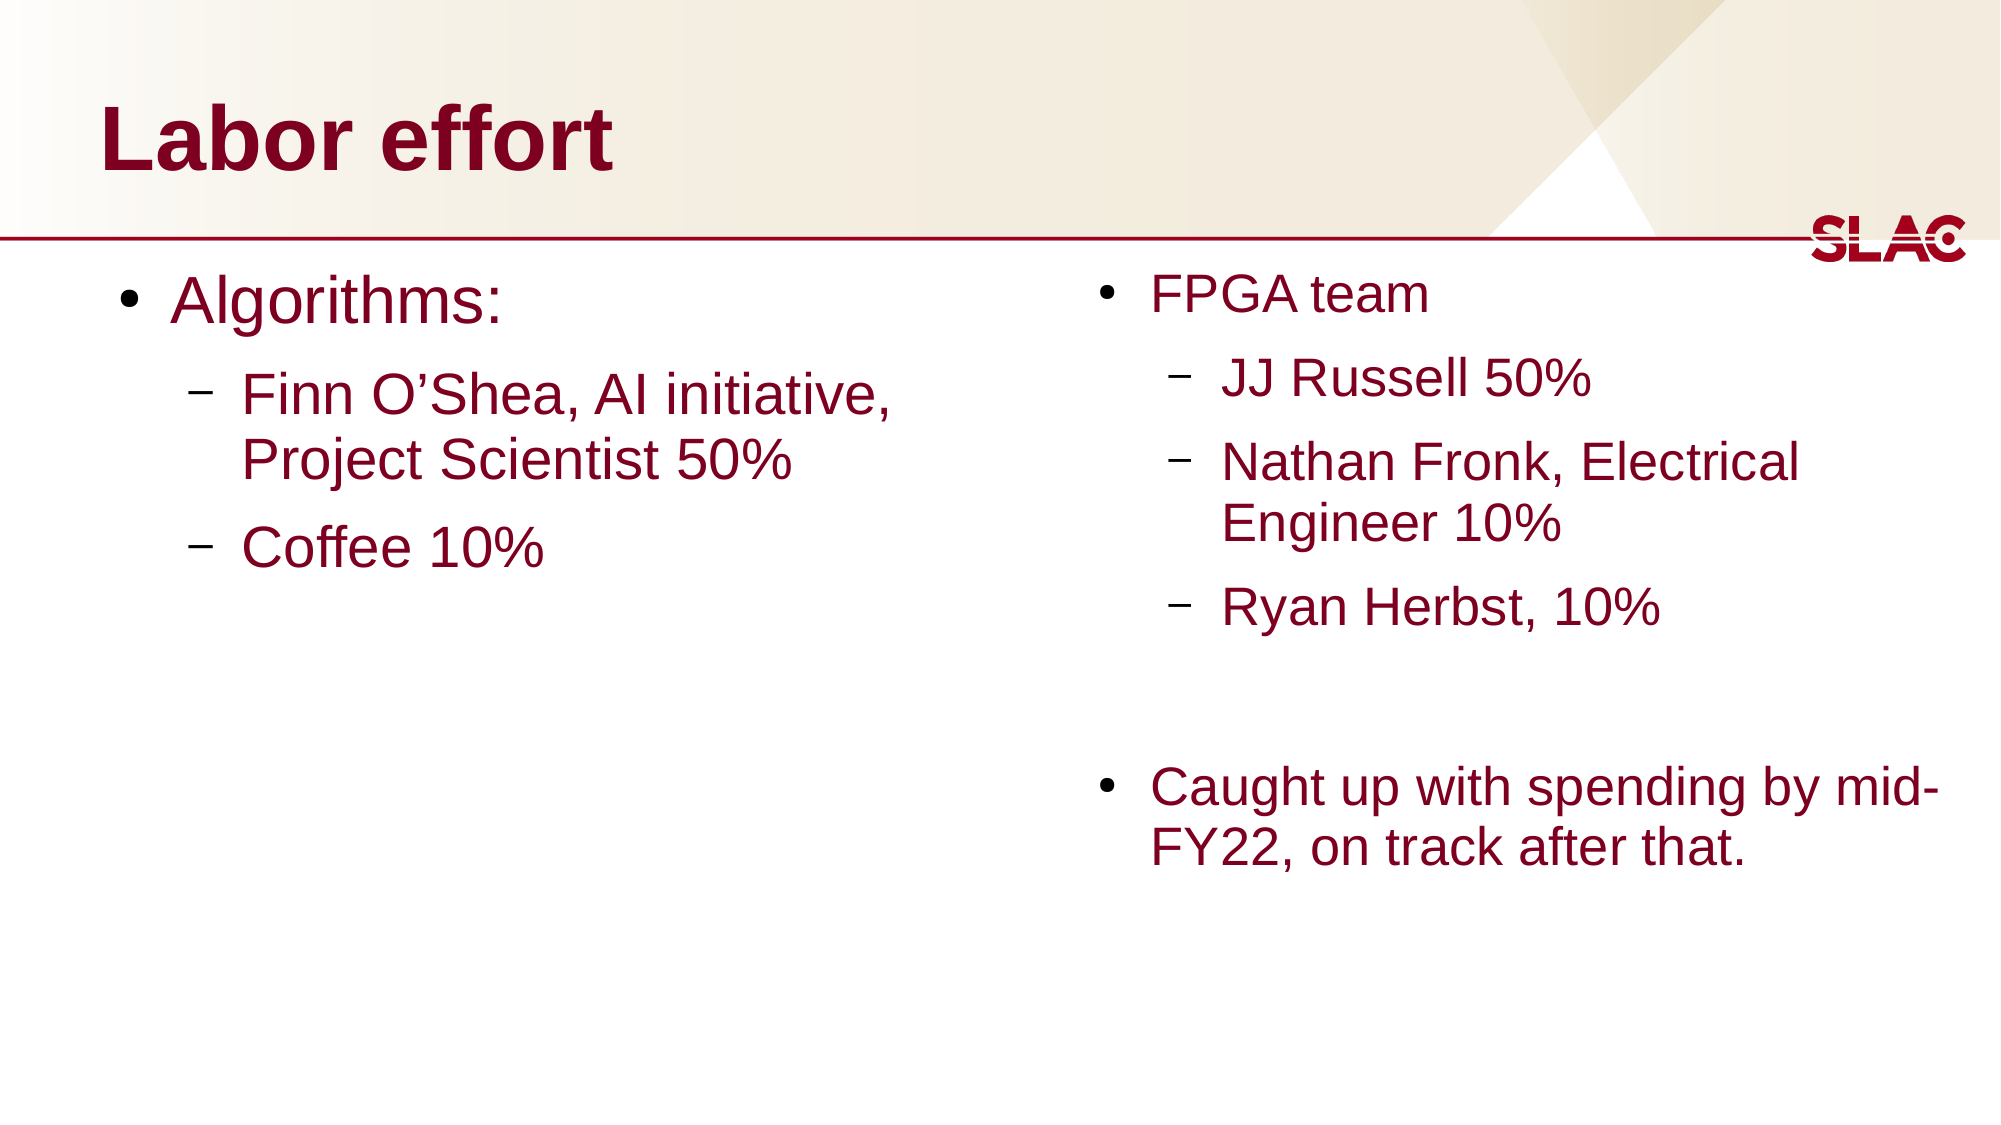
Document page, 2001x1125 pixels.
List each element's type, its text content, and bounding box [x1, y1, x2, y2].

list Algorithms: Finn O’Shea, AI initiative, Project Scientist 50% Coffee 10% [99, 263, 976, 1096]
picture [0, 0, 2001, 262]
title Labor effort [99, 44, 1900, 233]
list FPGA team JJ Russell 50% Nathan Fronk, Electrical Engineer 10% Ryan Herbst, 10% Caught up with spending by mid-FY22, on track after that. [1080, 263, 1956, 1096]
